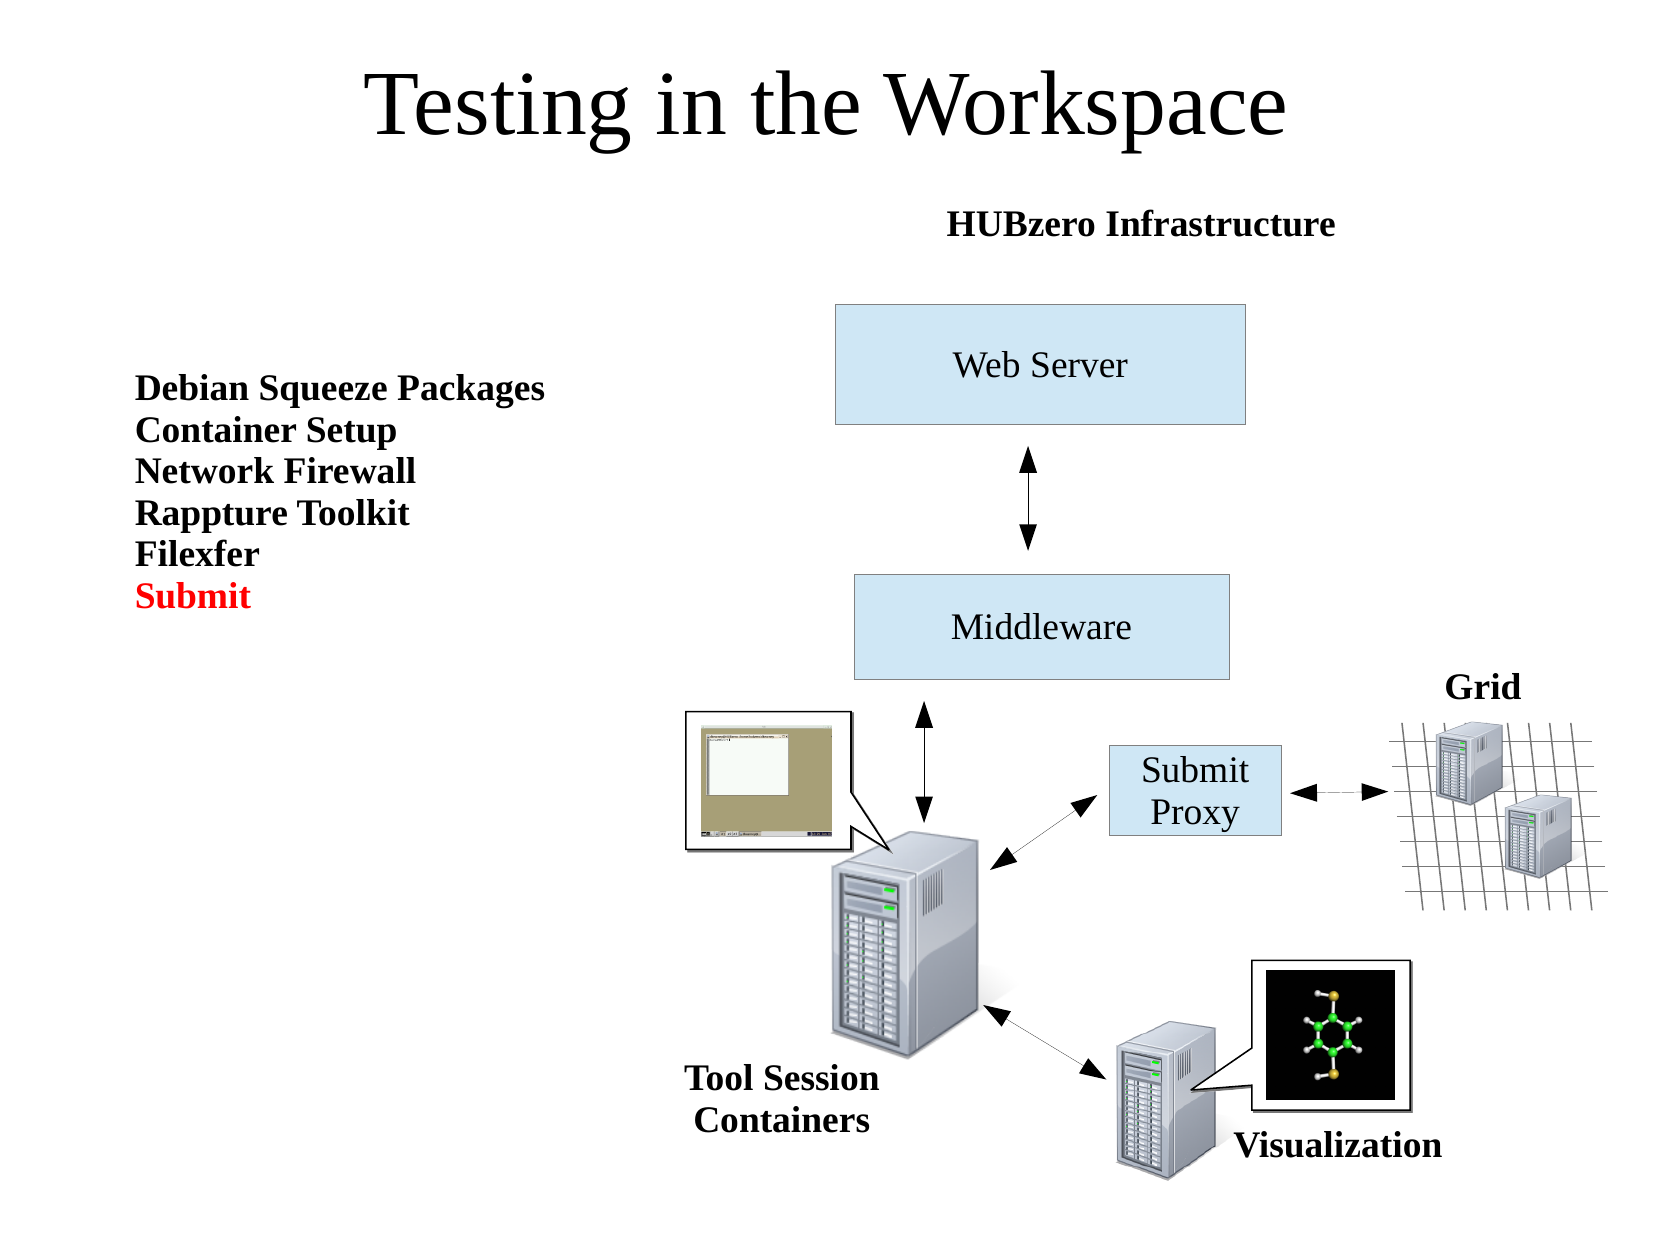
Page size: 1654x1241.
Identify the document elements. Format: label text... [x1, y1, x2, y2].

text_box Web Server [835, 304, 1246, 425]
text_box [685, 711, 890, 850]
text_box Submit Proxy [1109, 745, 1282, 836]
text_box [1190, 960, 1411, 1111]
text_box Visualization [1218, 1116, 1457, 1173]
picture [1266, 970, 1395, 1100]
picture [1097, 1015, 1255, 1186]
picture [701, 725, 832, 837]
text_box Grid [1429, 658, 1537, 715]
text_box HUBzero Infrastructure [931, 195, 1351, 252]
text_box Middleware [854, 574, 1230, 680]
picture [804, 823, 1037, 1068]
text_box Tool Session Containers [669, 1050, 895, 1148]
text_box Debian Squeeze Packages Container Setup Network Firewall Rappture Toolkit Filexfer Submit [120, 360, 560, 624]
title Testing in the Workspace [82, 52, 1571, 155]
picture [1423, 718, 1598, 882]
